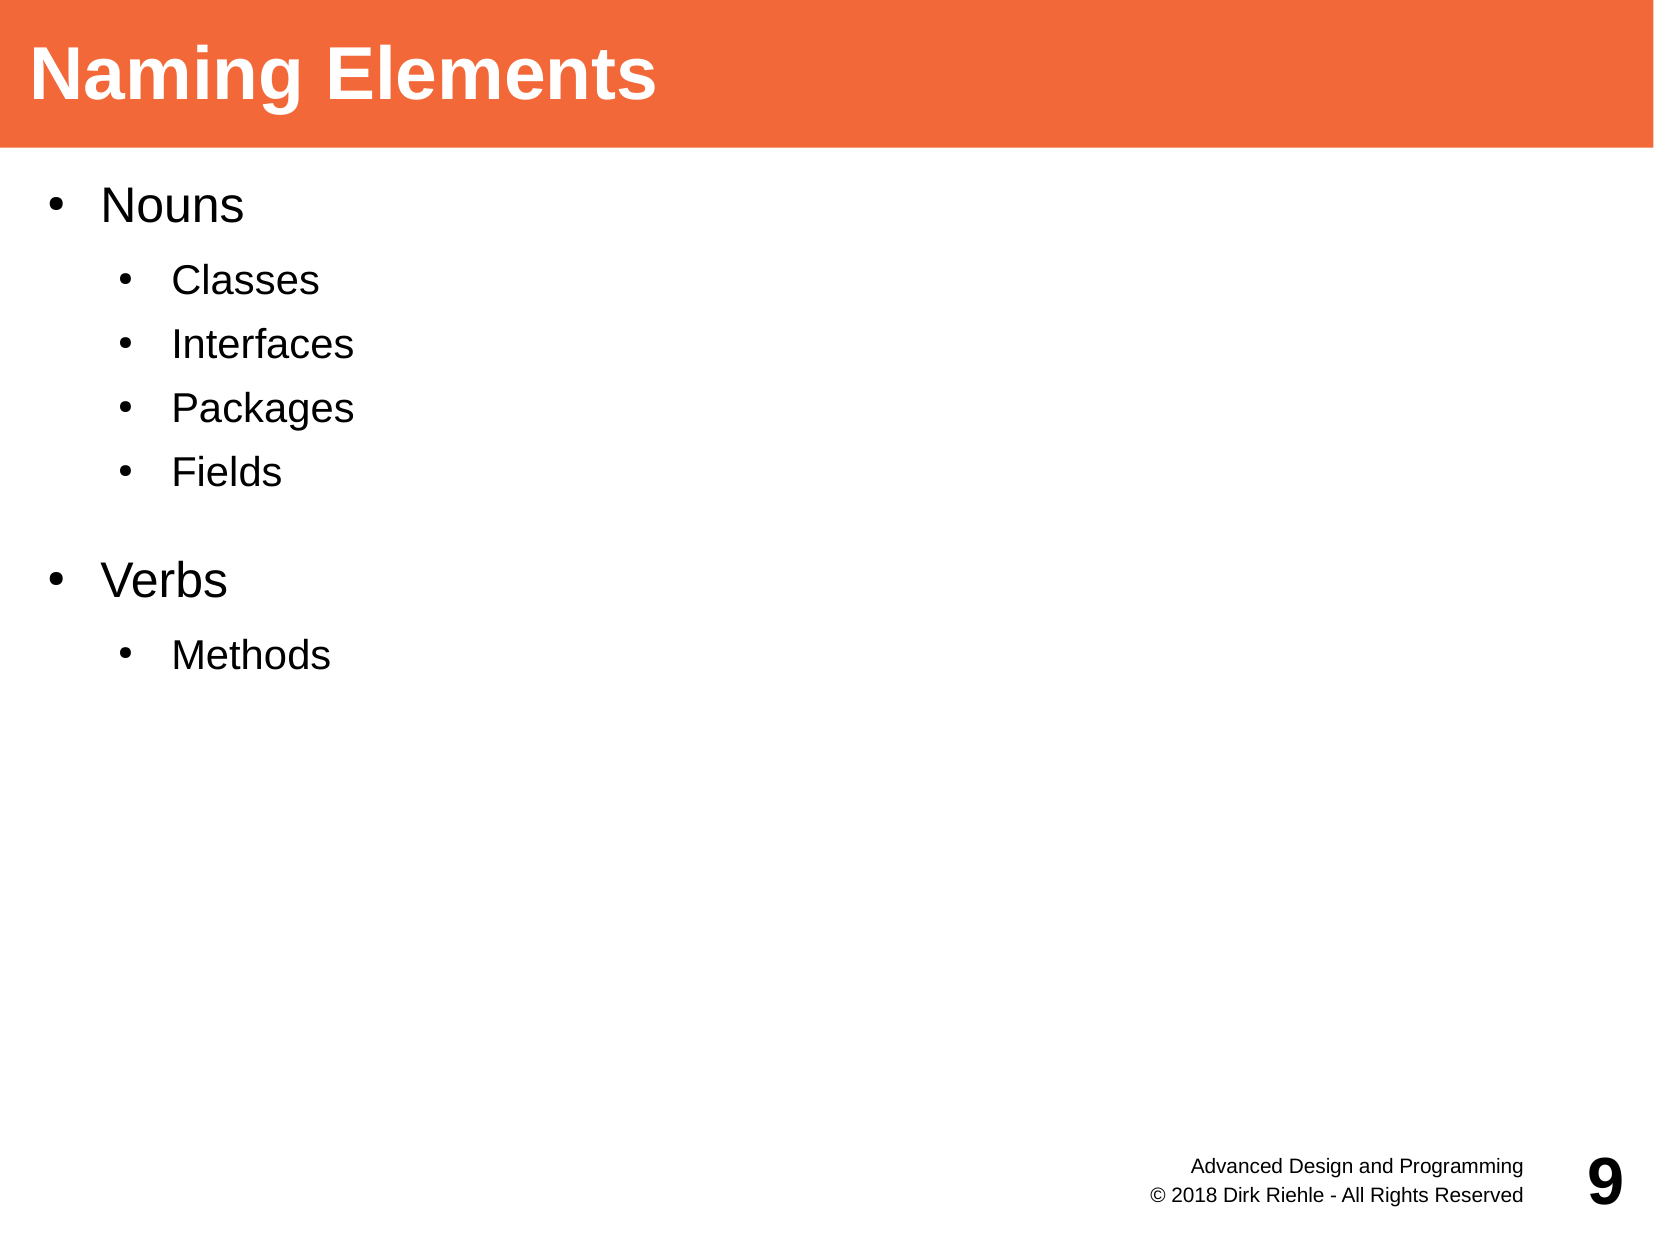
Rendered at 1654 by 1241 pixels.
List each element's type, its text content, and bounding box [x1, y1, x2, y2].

list Nouns Classes Interfaces Packages Fields Verbs Methods [29, 177, 1625, 1063]
title Naming Elements [0, 0, 1654, 148]
